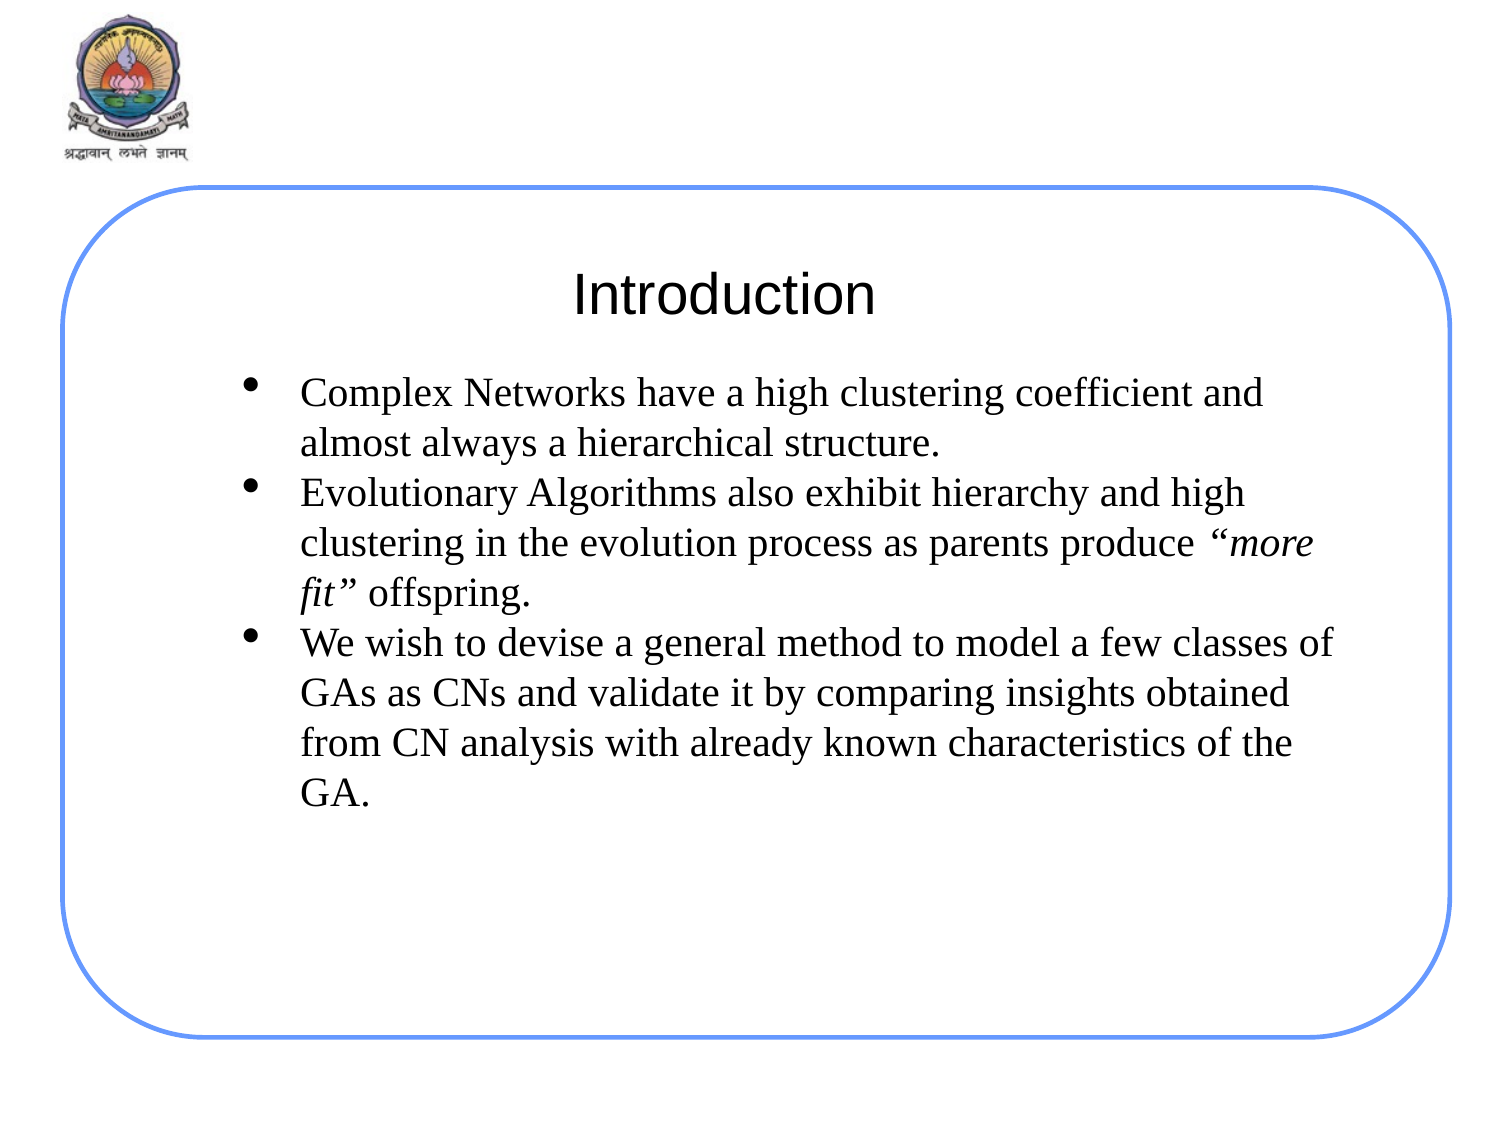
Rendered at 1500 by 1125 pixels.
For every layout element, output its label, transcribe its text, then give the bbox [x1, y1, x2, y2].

picture [62, 12, 193, 163]
text_box Introduction [162, 224, 1288, 357]
text_box Complex Networks have a high clustering coefficient and almost always a hierarchical structure. Evolutionary Algorithms also exhibit hierarchy and high clustering in the evolution process as parents produce “more fit” offspring. We wish to devise a general method to model a few classes of GAs as CNs and validate it by comparing insights obtained from CN analysis with already known characteristics of the GA. [161, 357, 1363, 1000]
